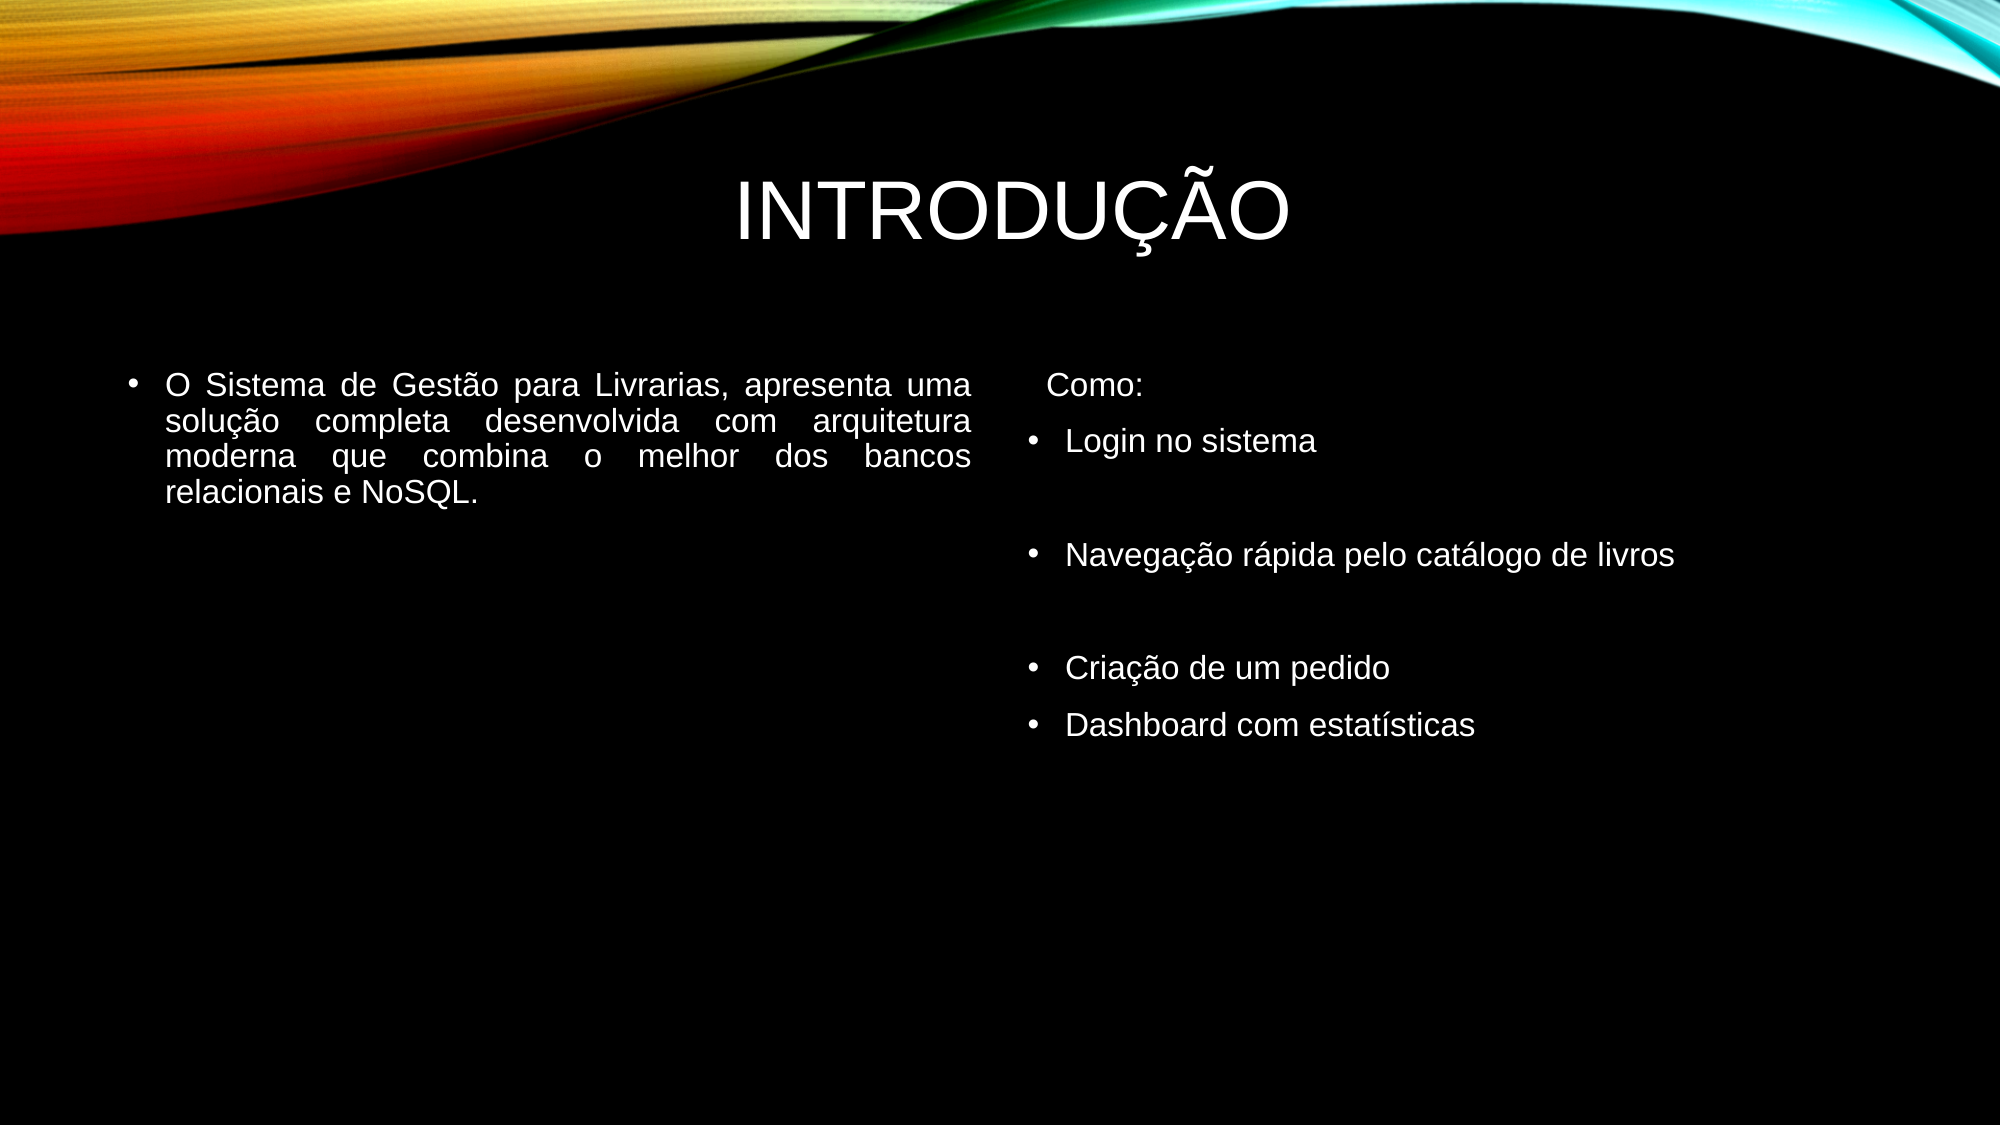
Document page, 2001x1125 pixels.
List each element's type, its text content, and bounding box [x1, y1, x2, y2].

list O Sistema de Gestão para Livrarias, apresenta uma solução completa desenvolvida com arquitetura moderna que combina o melhor dos bancos relacionais e NoSQL. [112, 360, 988, 1021]
title introdução [60, 106, 1966, 319]
picture [0, 0, 2000, 237]
list Como: Login no sistema Navegação rápida pelo catálogo de livros Criação de um pedido Dashboard com estatísticas [1012, 360, 1888, 1021]
